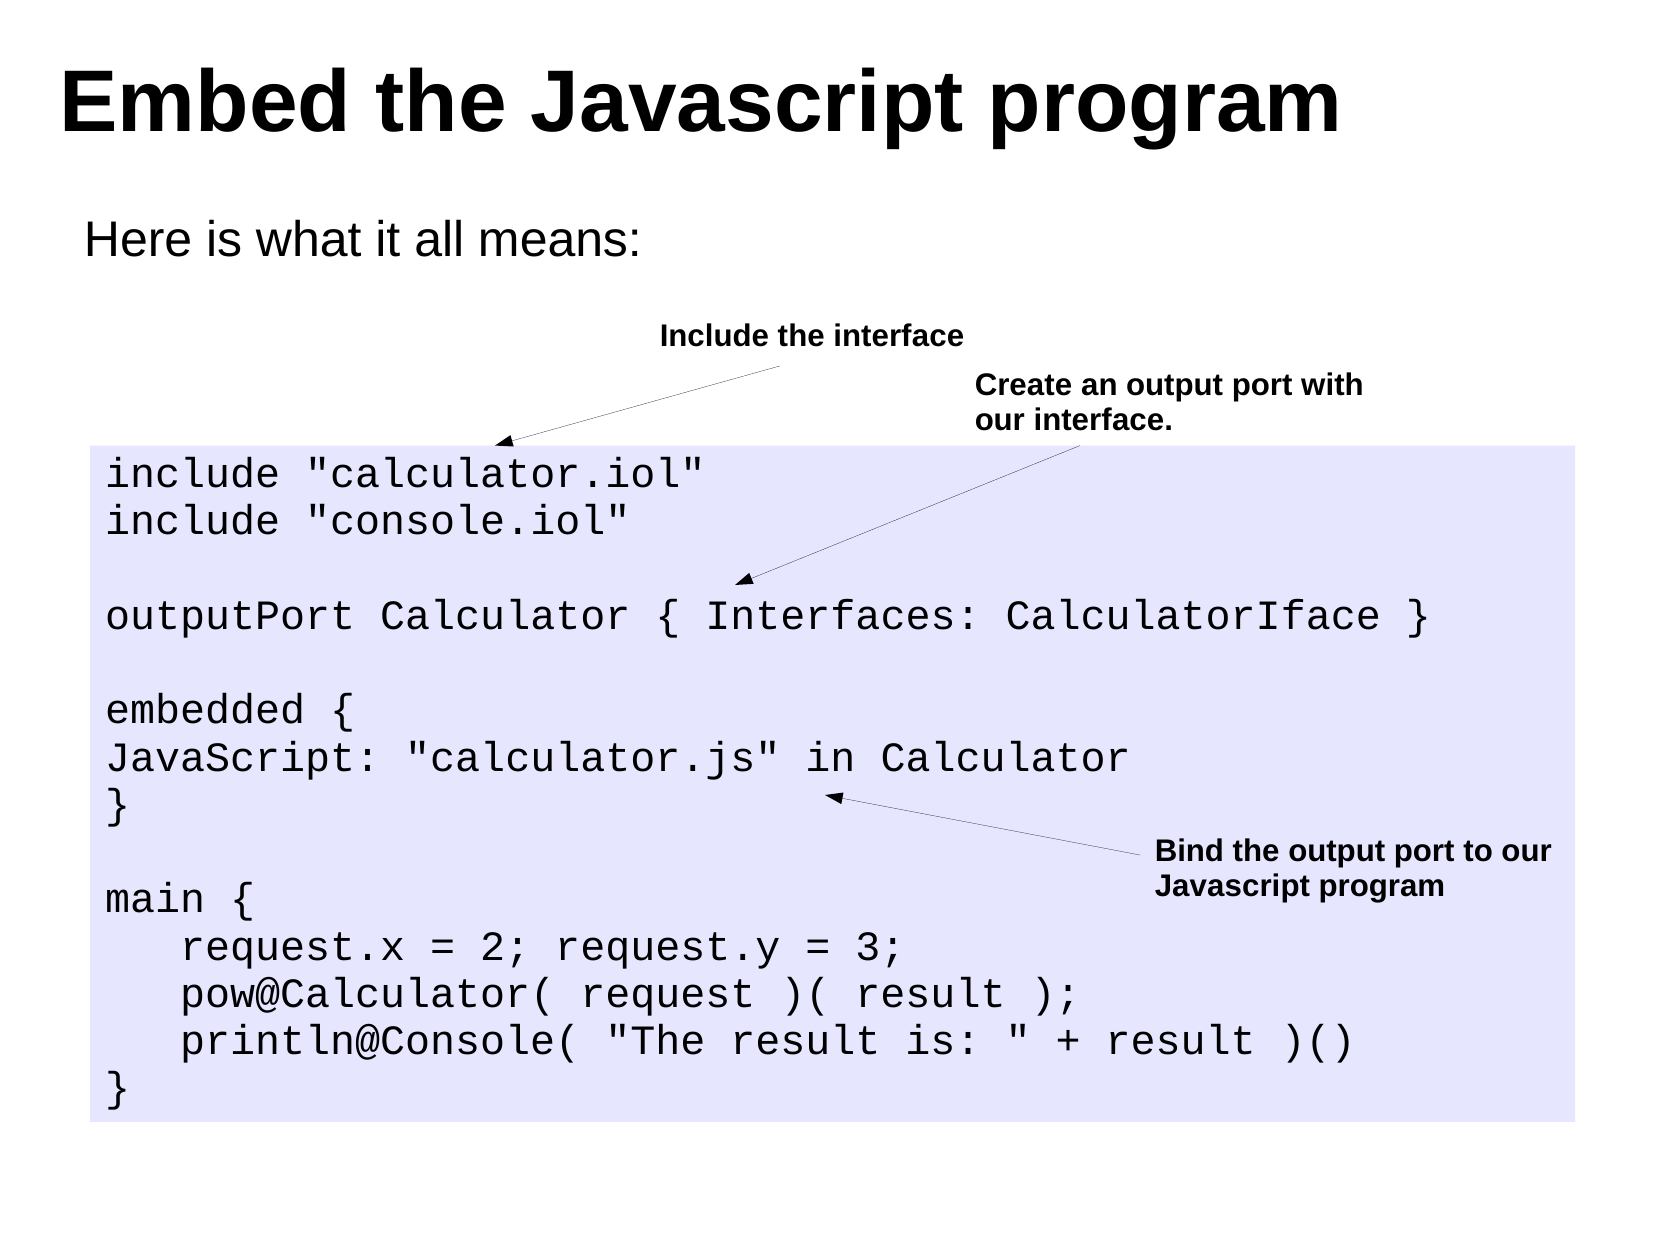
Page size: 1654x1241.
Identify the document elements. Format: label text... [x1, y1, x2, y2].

text_box Create an output port with our interface. [960, 360, 1411, 479]
text_box Bind the output port to our Javascript program [1140, 826, 1591, 946]
text_box Embed the Javascript program [45, 45, 1360, 256]
text_box Include the interface [645, 310, 991, 361]
text_box Here is what it all means: [69, 203, 1585, 286]
text_box include "calculator.iol" include "console.iol" outputPort Calculator { Interfaces: CalculatorIface } embedded { JavaScript: "calculator.js" in Calculator } main { request.x = 2; request.y = 3; pow@Calculator( request )( result ); println@Console( "The result is: " + result )() } [90, 445, 1576, 1122]
